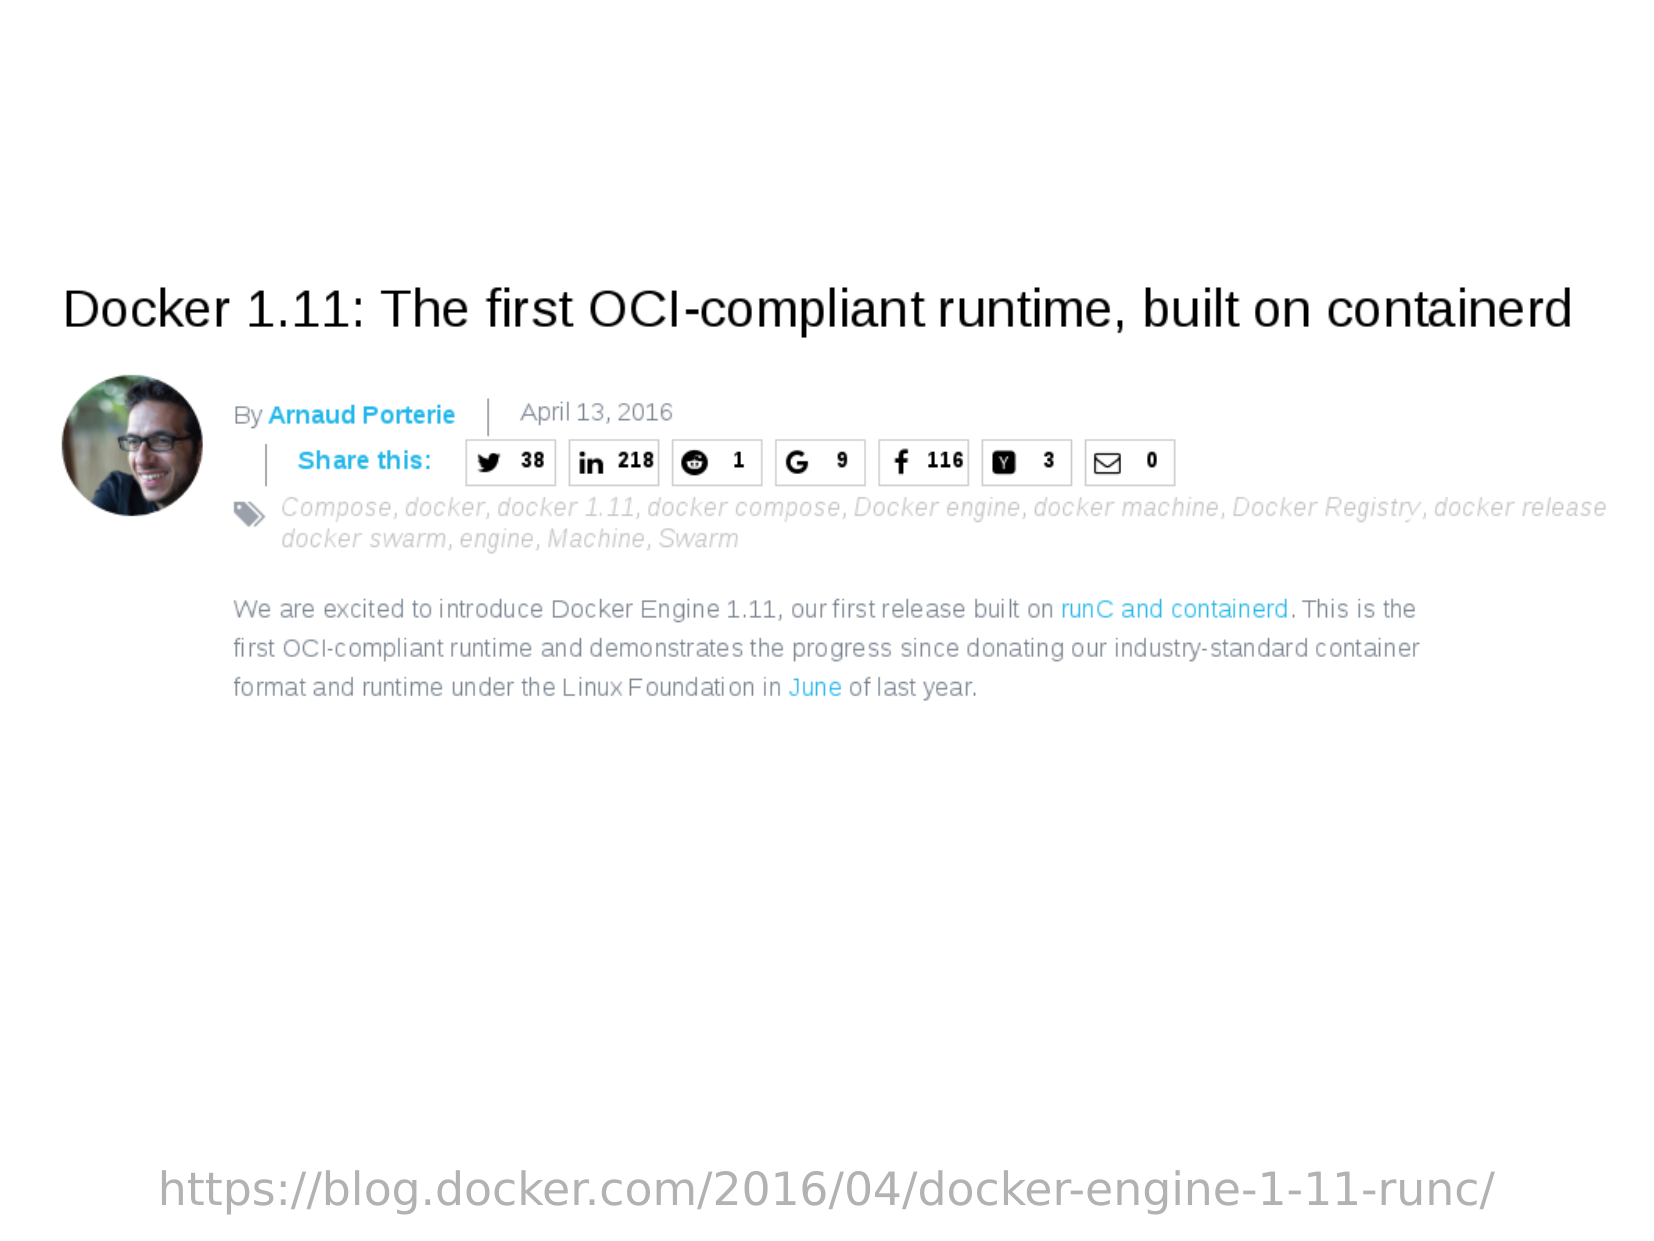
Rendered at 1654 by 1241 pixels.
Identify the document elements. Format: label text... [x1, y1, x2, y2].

text_box https://blog.docker.com/2016/04/docker-engine-1-11-runc/ [143, 1155, 1511, 1224]
picture [45, 269, 1609, 718]
